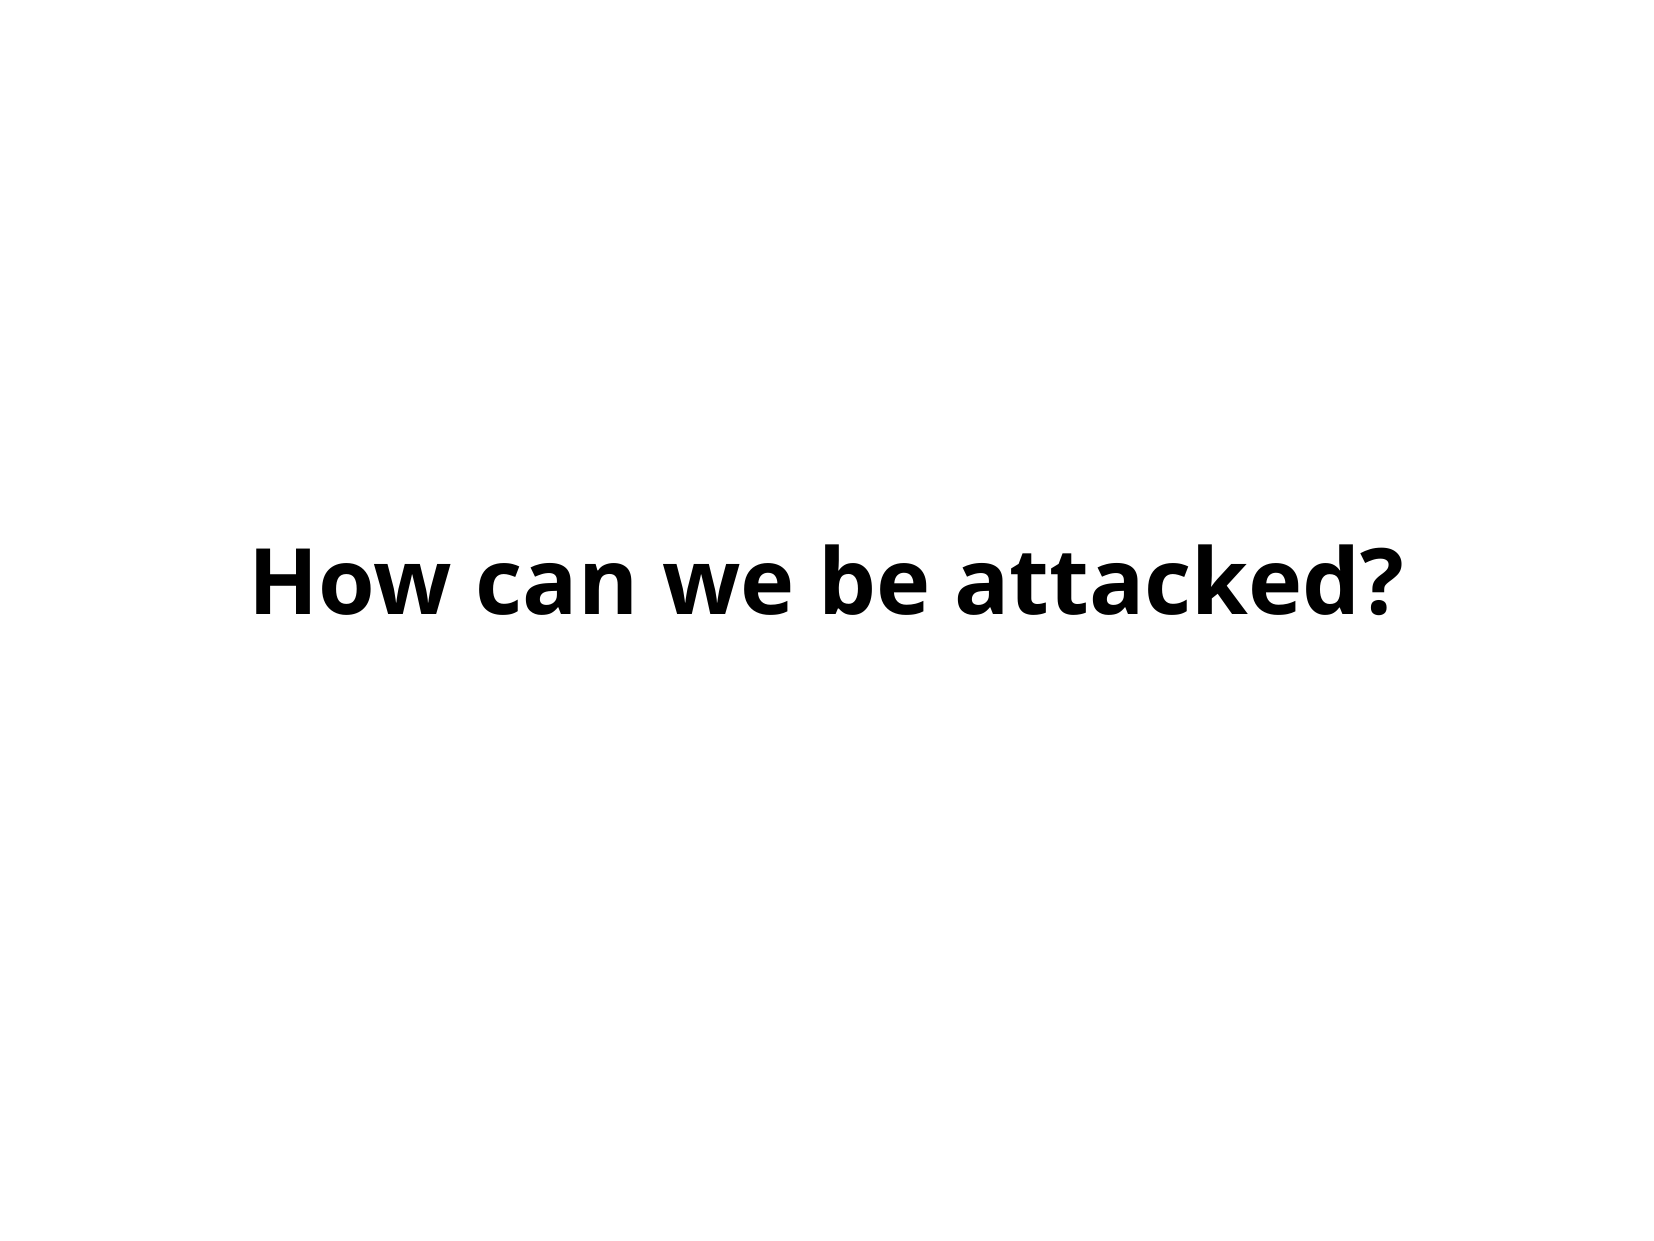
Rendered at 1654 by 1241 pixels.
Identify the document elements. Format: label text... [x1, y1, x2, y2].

subtitle How can we be attacked? [82, 49, 1571, 1109]
